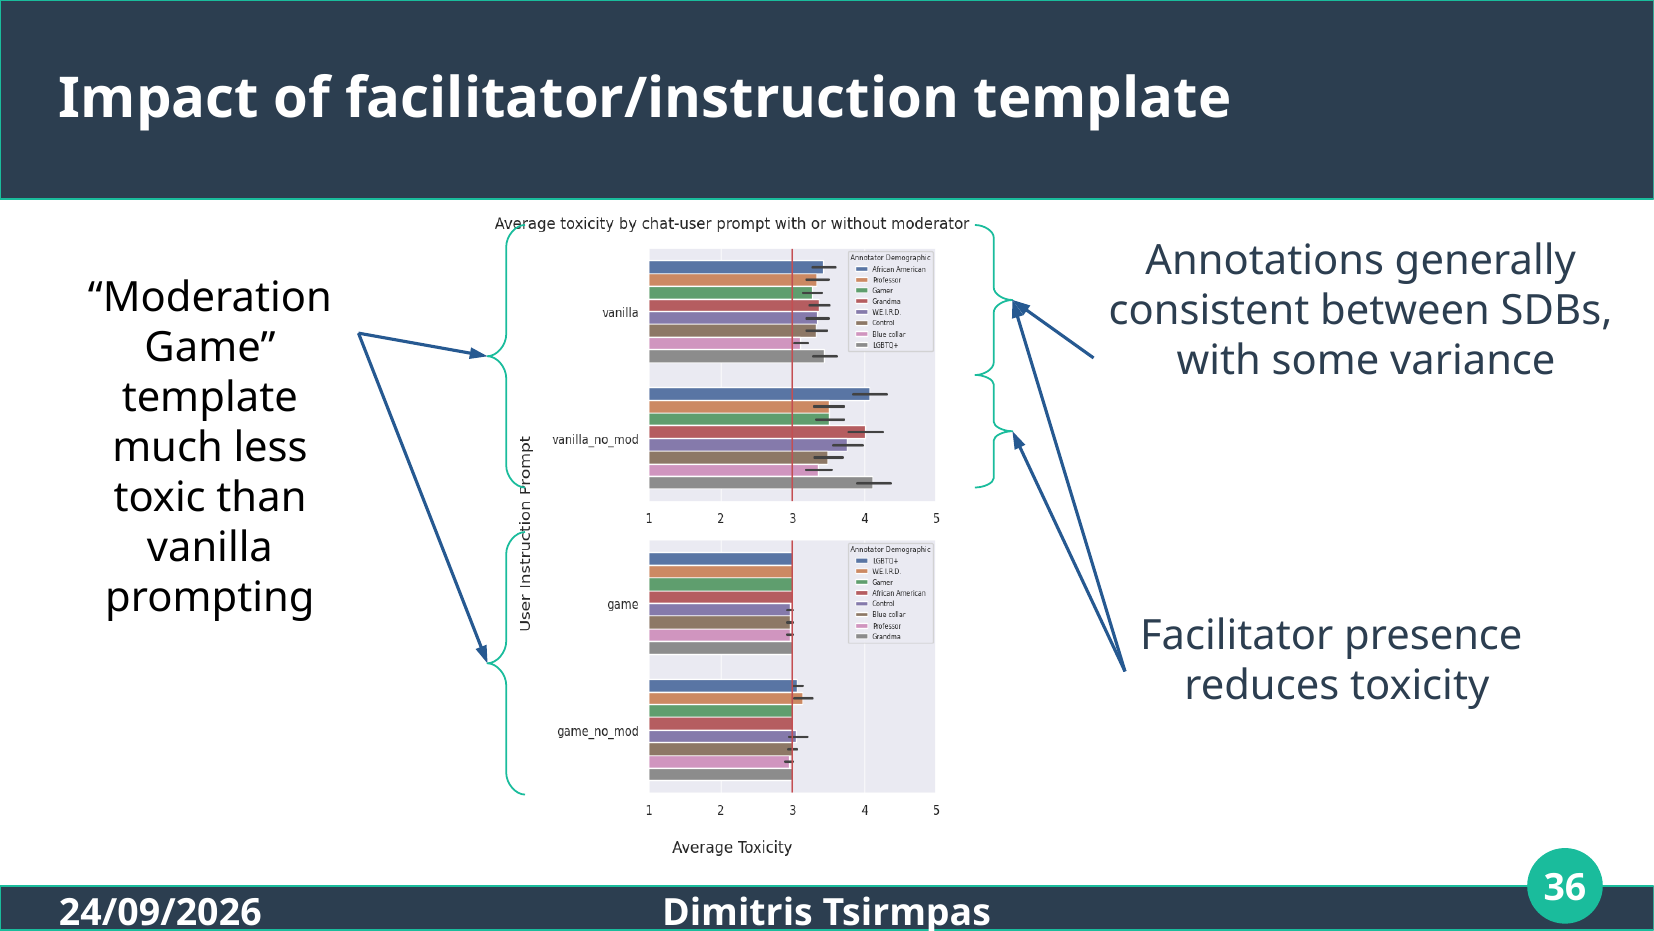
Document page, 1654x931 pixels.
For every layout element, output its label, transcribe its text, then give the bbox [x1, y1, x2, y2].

picture [487, 208, 976, 863]
title Impact of facilitator/instruction template [59, 37, 1595, 155]
text_box “Moderation Game” template much less toxic than vanilla prompting [37, 262, 376, 828]
text_box Facilitator presence reduces toxicity [1125, 600, 1566, 743]
text_box Annotations generally consistent between SDBs, with some variance [1093, 225, 1629, 491]
